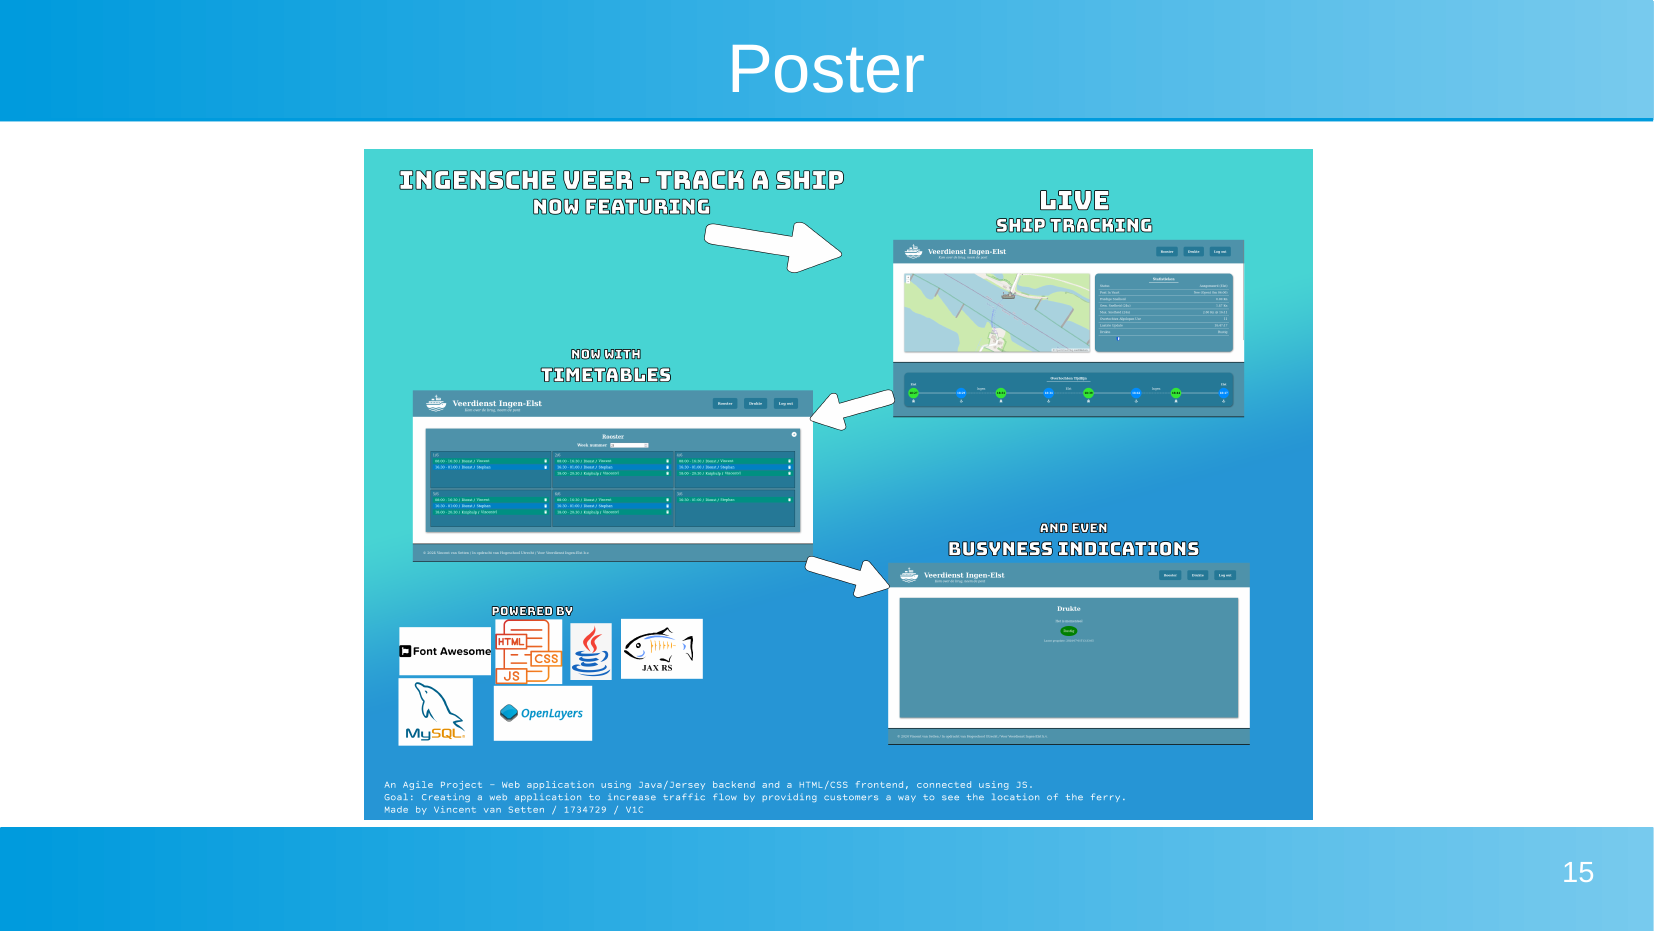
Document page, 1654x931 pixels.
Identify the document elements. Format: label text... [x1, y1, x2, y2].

picture [364, 149, 1313, 821]
title Poster [59, 29, 1595, 108]
